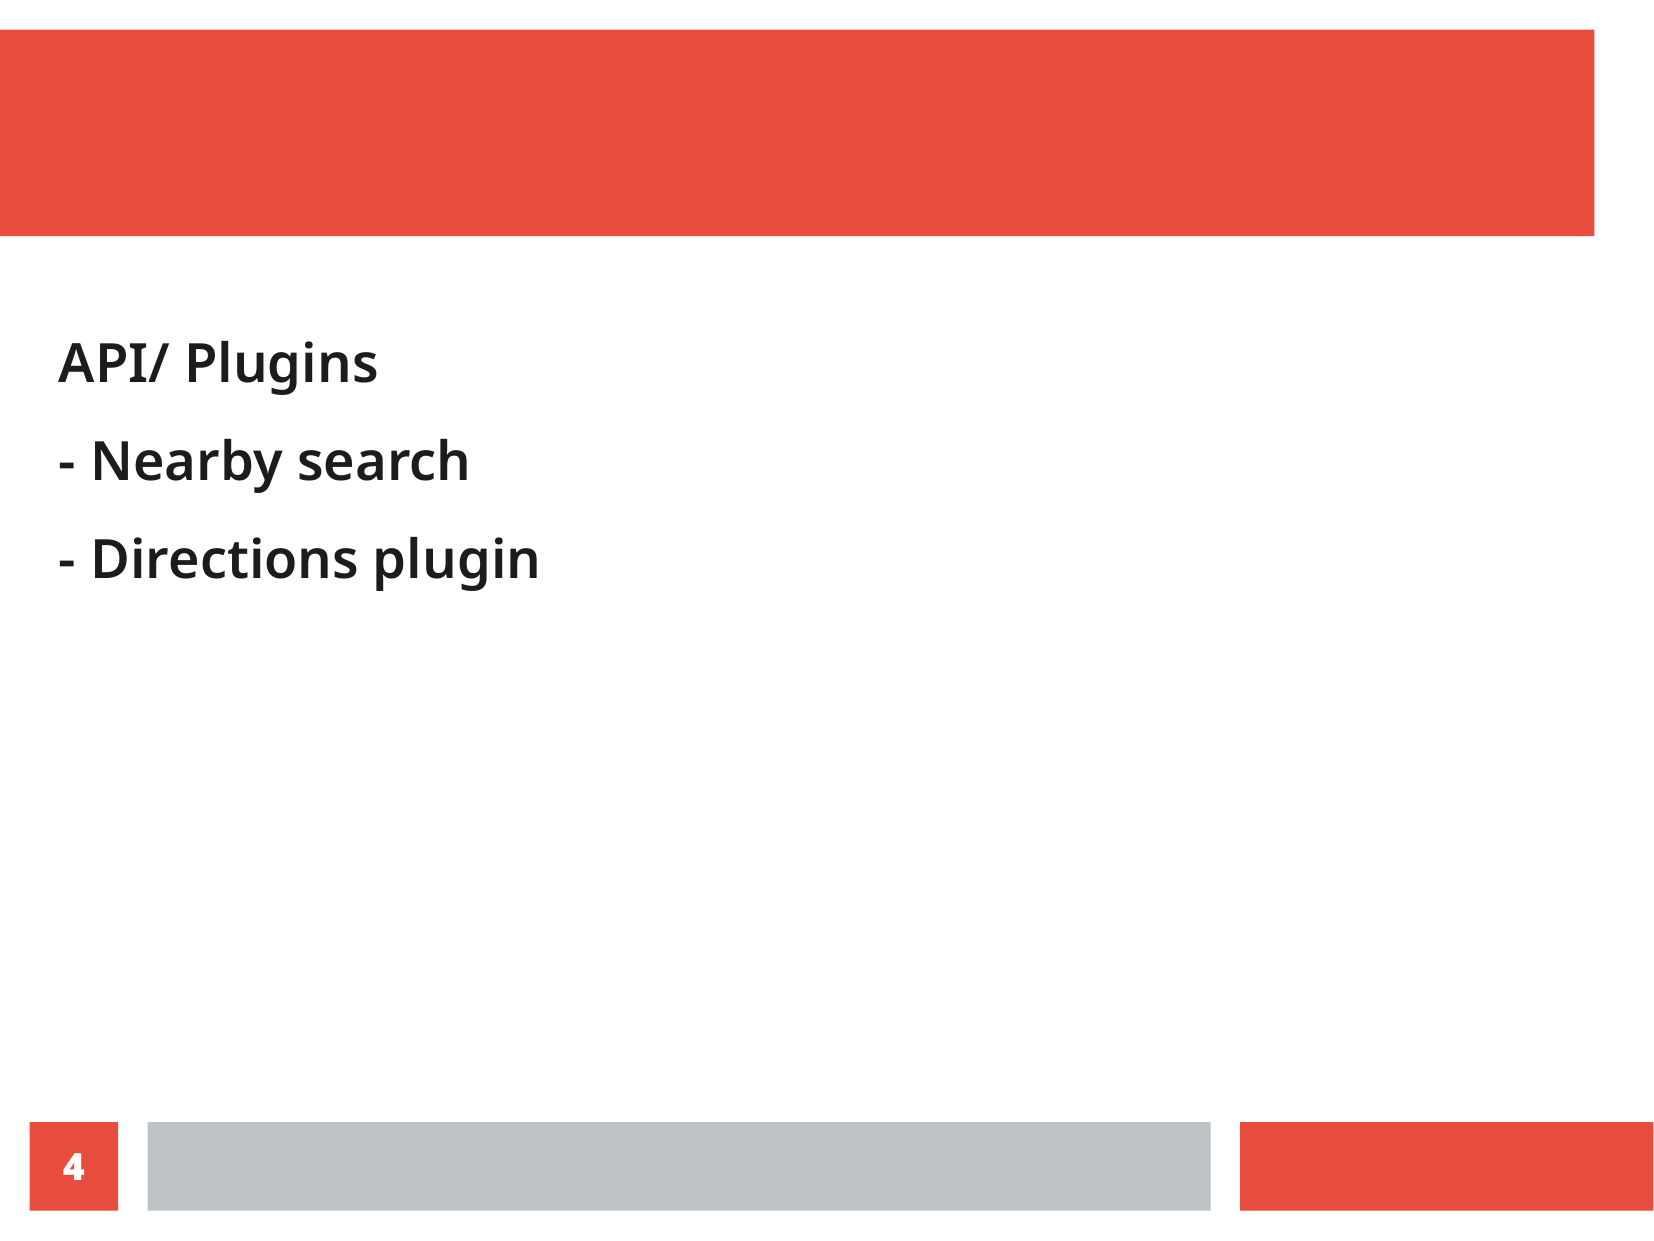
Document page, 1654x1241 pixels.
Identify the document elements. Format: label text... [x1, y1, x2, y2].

list API/ Plugins - Nearby search - Directions plugin [59, 324, 1565, 1093]
